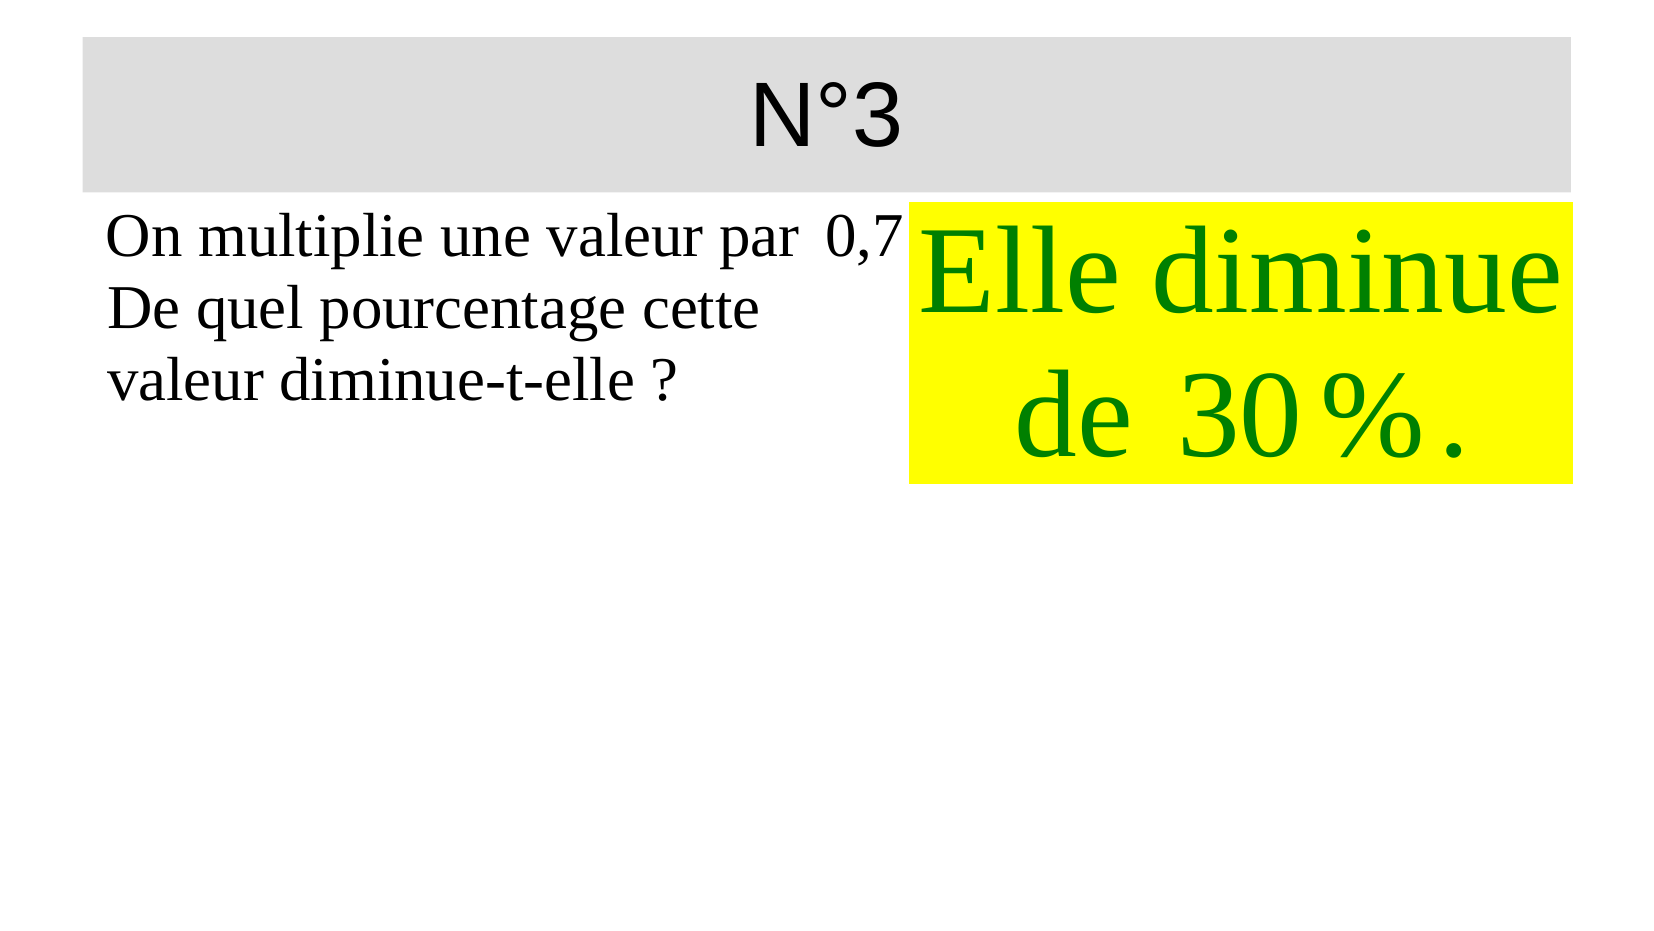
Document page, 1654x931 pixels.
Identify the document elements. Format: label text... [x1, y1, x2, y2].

chart [99, 200, 1573, 485]
title N°3 [82, 37, 1571, 193]
